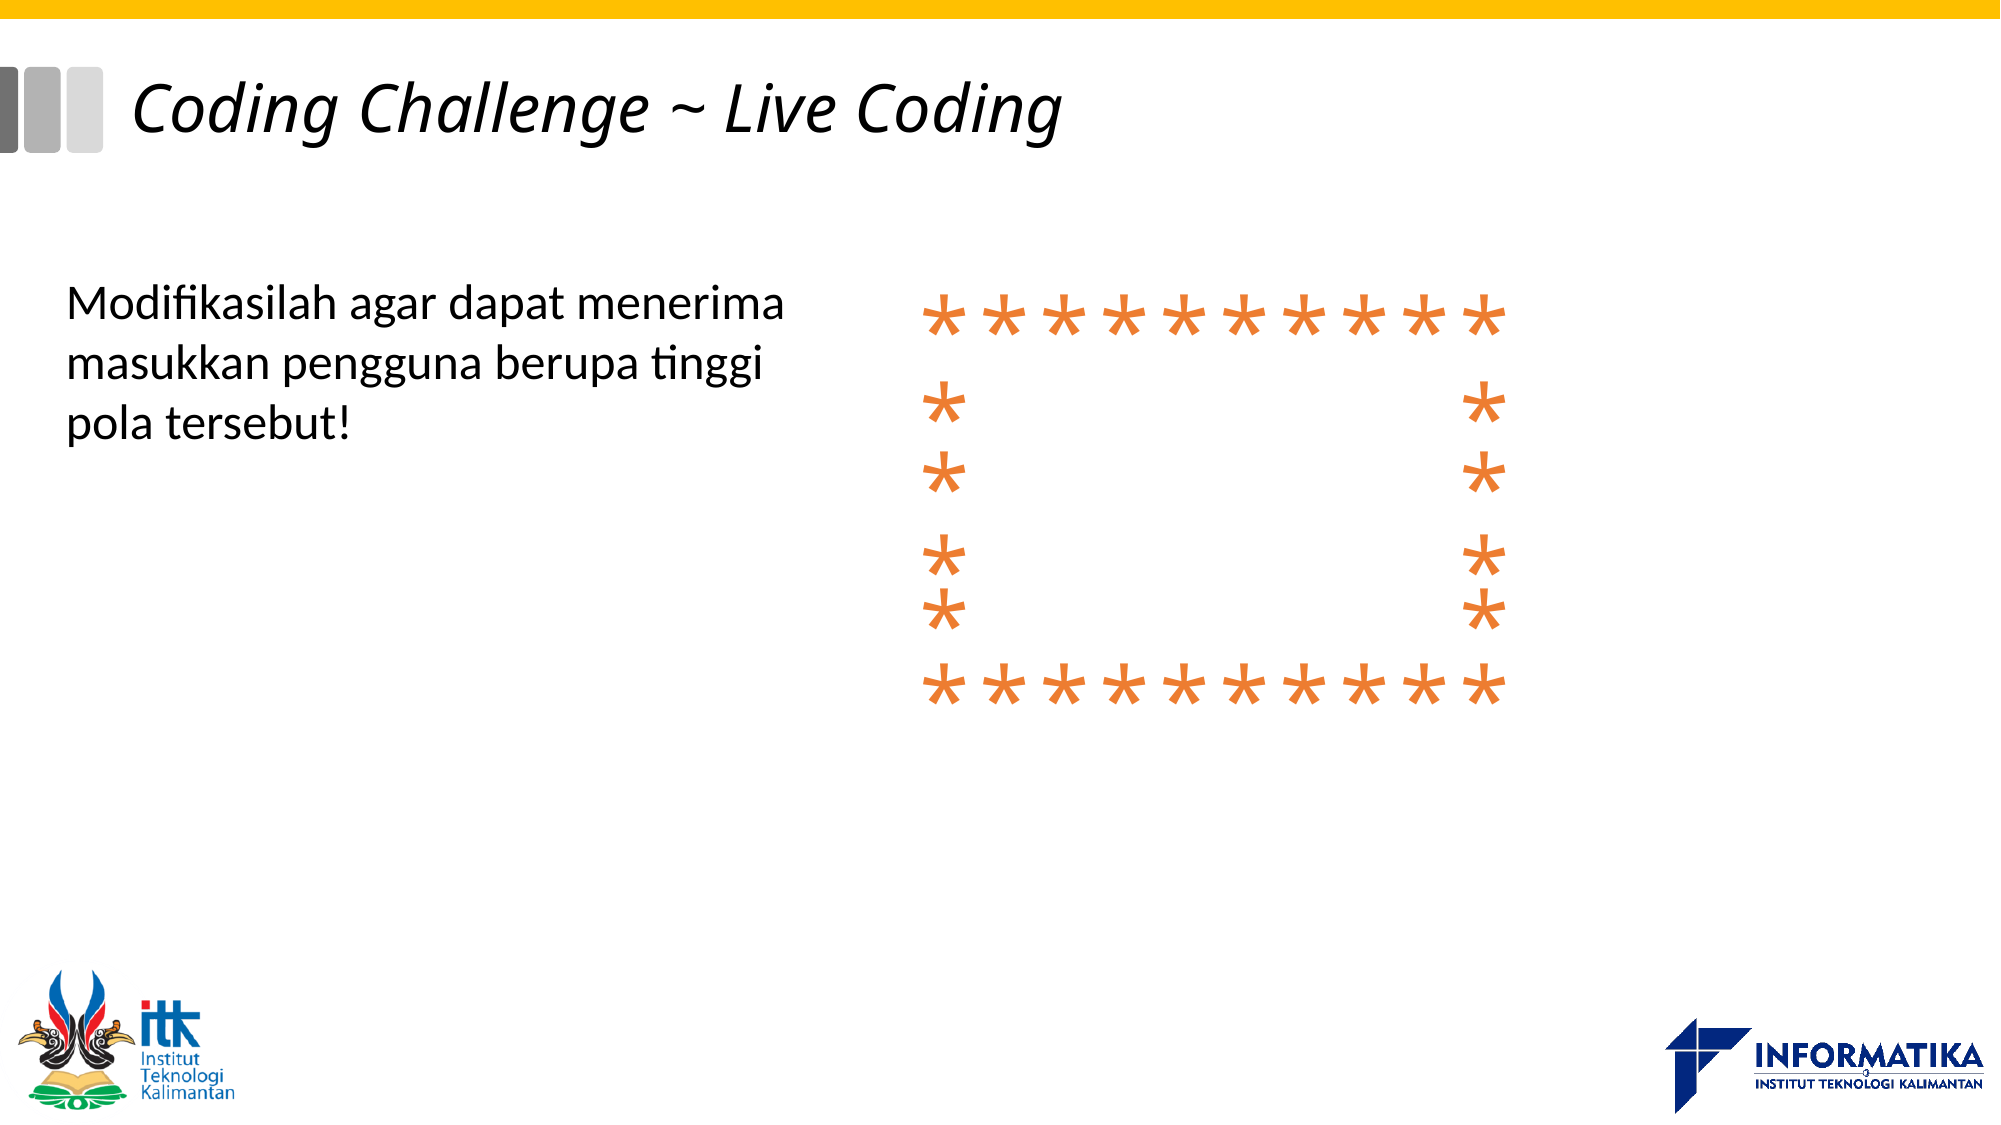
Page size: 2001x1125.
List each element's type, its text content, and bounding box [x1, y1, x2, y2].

title Coding Challenge ~ Live Coding [110, 55, 1836, 192]
text_box * * [900, 419, 1726, 501]
picture [1664, 1017, 1984, 1114]
text_box * * [1478, 408, 1490, 419]
text_box ********** [900, 631, 1726, 767]
text_box [0, 0, 2000, 19]
text_box * * [938, 408, 950, 419]
picture [0, 935, 253, 1125]
text_box * * [900, 501, 1726, 556]
text_box ********** [900, 261, 1726, 348]
text_box * * [900, 348, 1726, 419]
text_box * * [900, 556, 1726, 631]
text_box Modifikasilah agar dapat menerima masukkan pengguna berupa tinggi pola tersebut! [51, 261, 820, 457]
